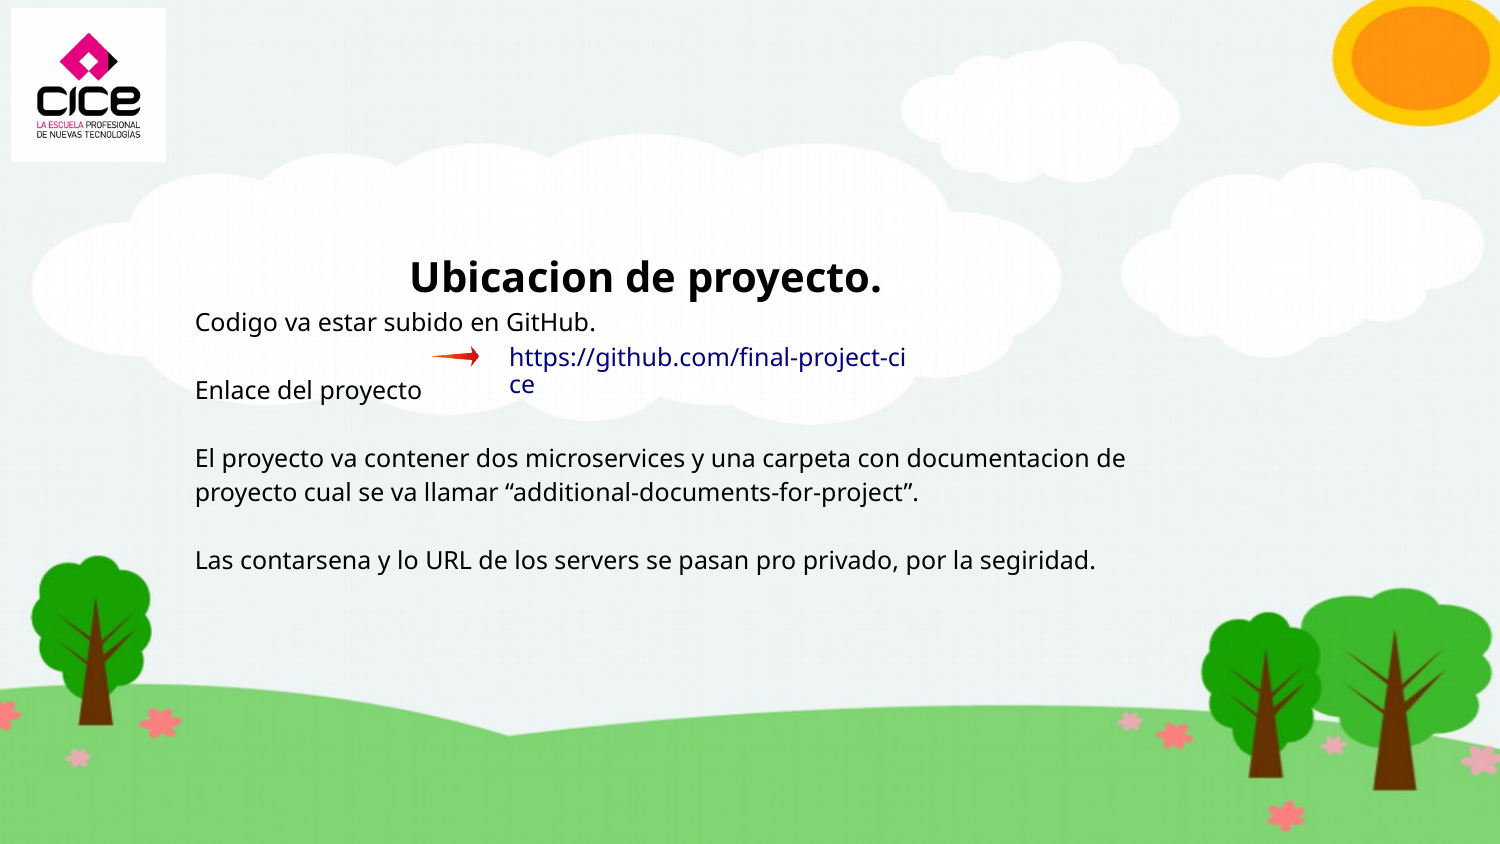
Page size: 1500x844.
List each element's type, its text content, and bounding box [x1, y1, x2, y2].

text_box Ubicacion de proyecto. Codigo va estar subido en GitHub. Enlace del proyecto El proyecto va contener dos microservices y una carpeta con documentacion de proyecto cual se va llamar “additional-documents-for-project”. Las contarsena y lo URL de los servers se pasan pro privado, por la segiridad. [180, 240, 1246, 521]
picture [0, 0, 1500, 844]
text_box https://github.com/final-project-cice [494, 332, 931, 376]
